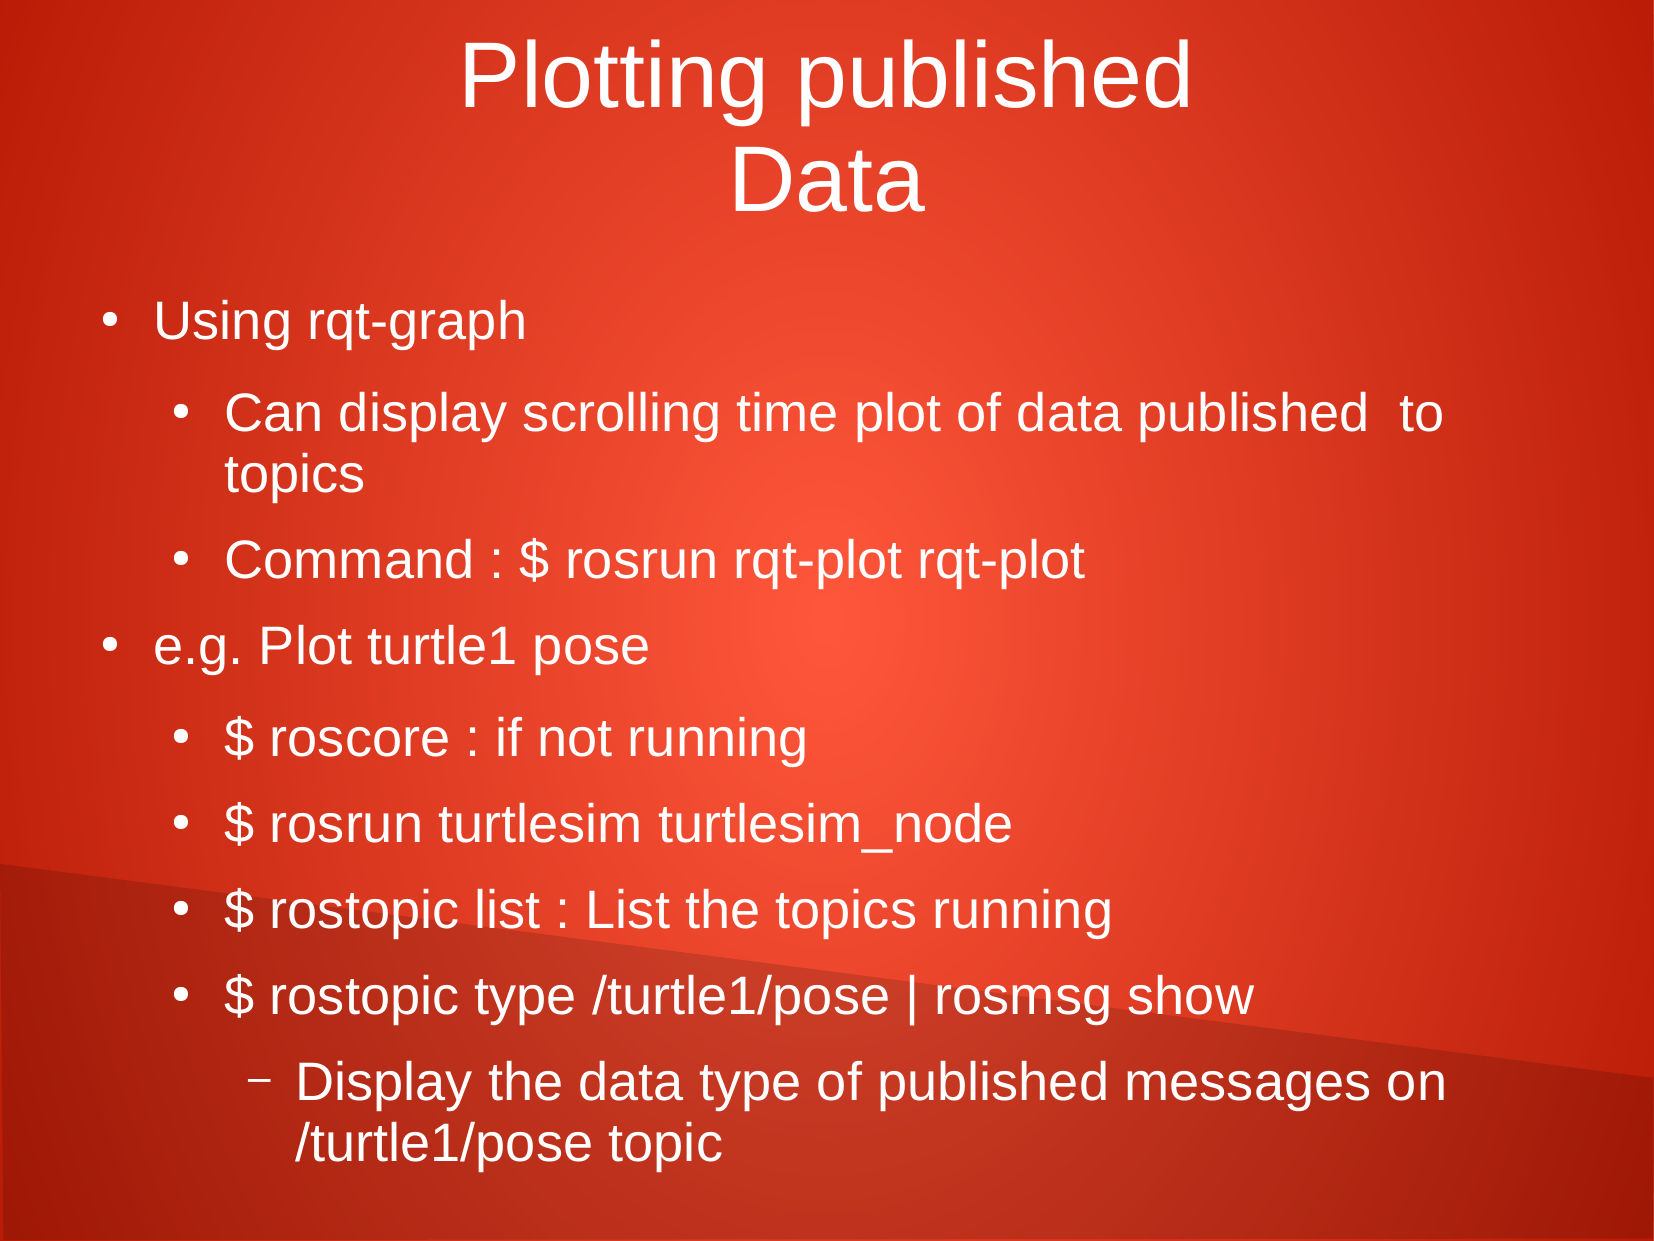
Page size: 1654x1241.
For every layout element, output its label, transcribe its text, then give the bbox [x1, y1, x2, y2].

list Using rqt-graph Can display scrolling time plot of data published to topics Command : $ rosrun rqt-plot rqt-plot e.g. Plot turtle1 pose $ roscore : if not running $ rosrun turtlesim turtlesim_node $ rostopic list : List the topics running $ rostopic type /turtle1/pose | rosmsg show Display the data type of published messages on /turtle1/pose topic [82, 290, 1571, 1186]
title Plotting published Data [389, 22, 1264, 232]
